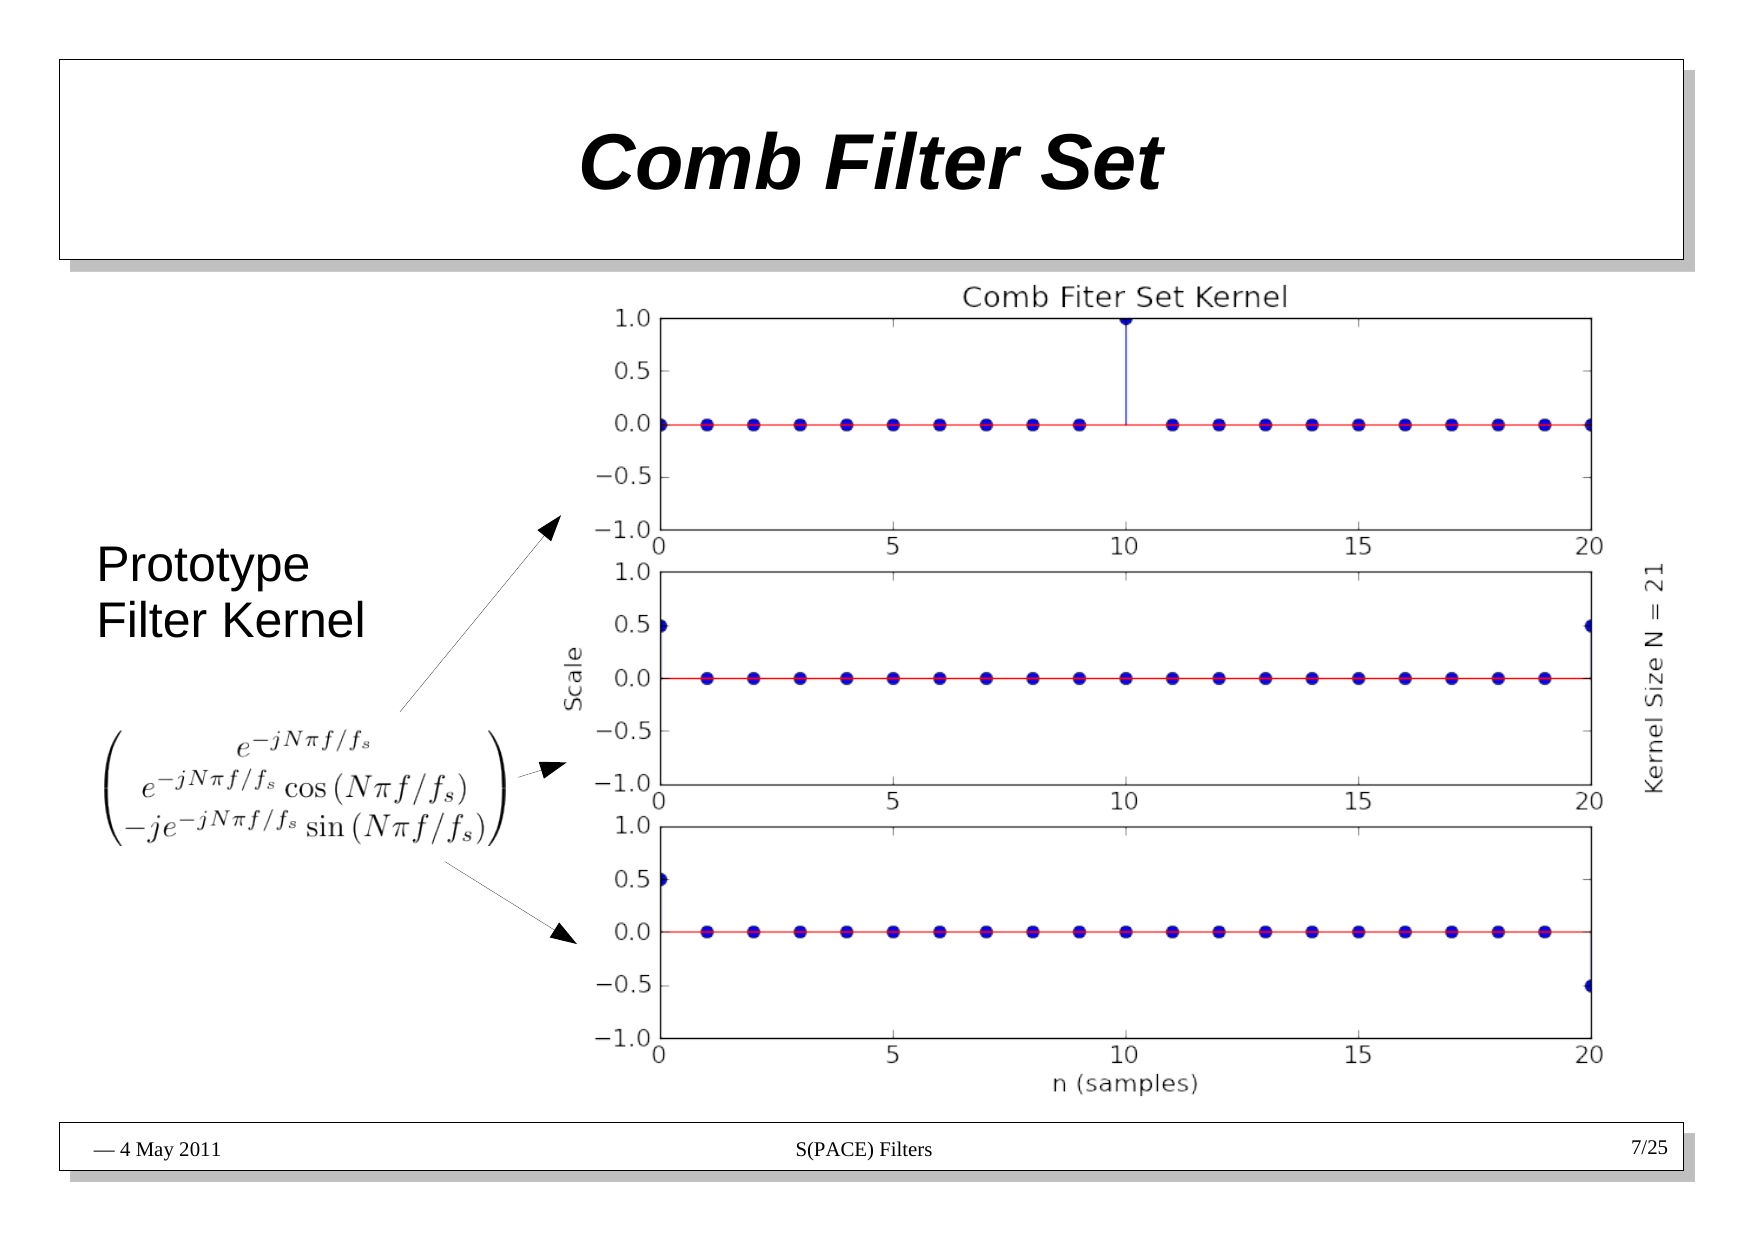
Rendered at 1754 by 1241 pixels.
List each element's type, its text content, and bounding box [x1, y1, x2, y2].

picture [104, 727, 506, 846]
text_box Prototype Filter Kernel [96, 536, 393, 648]
picture [510, 228, 1711, 1129]
title Comb Filter Set [59, 59, 1684, 266]
